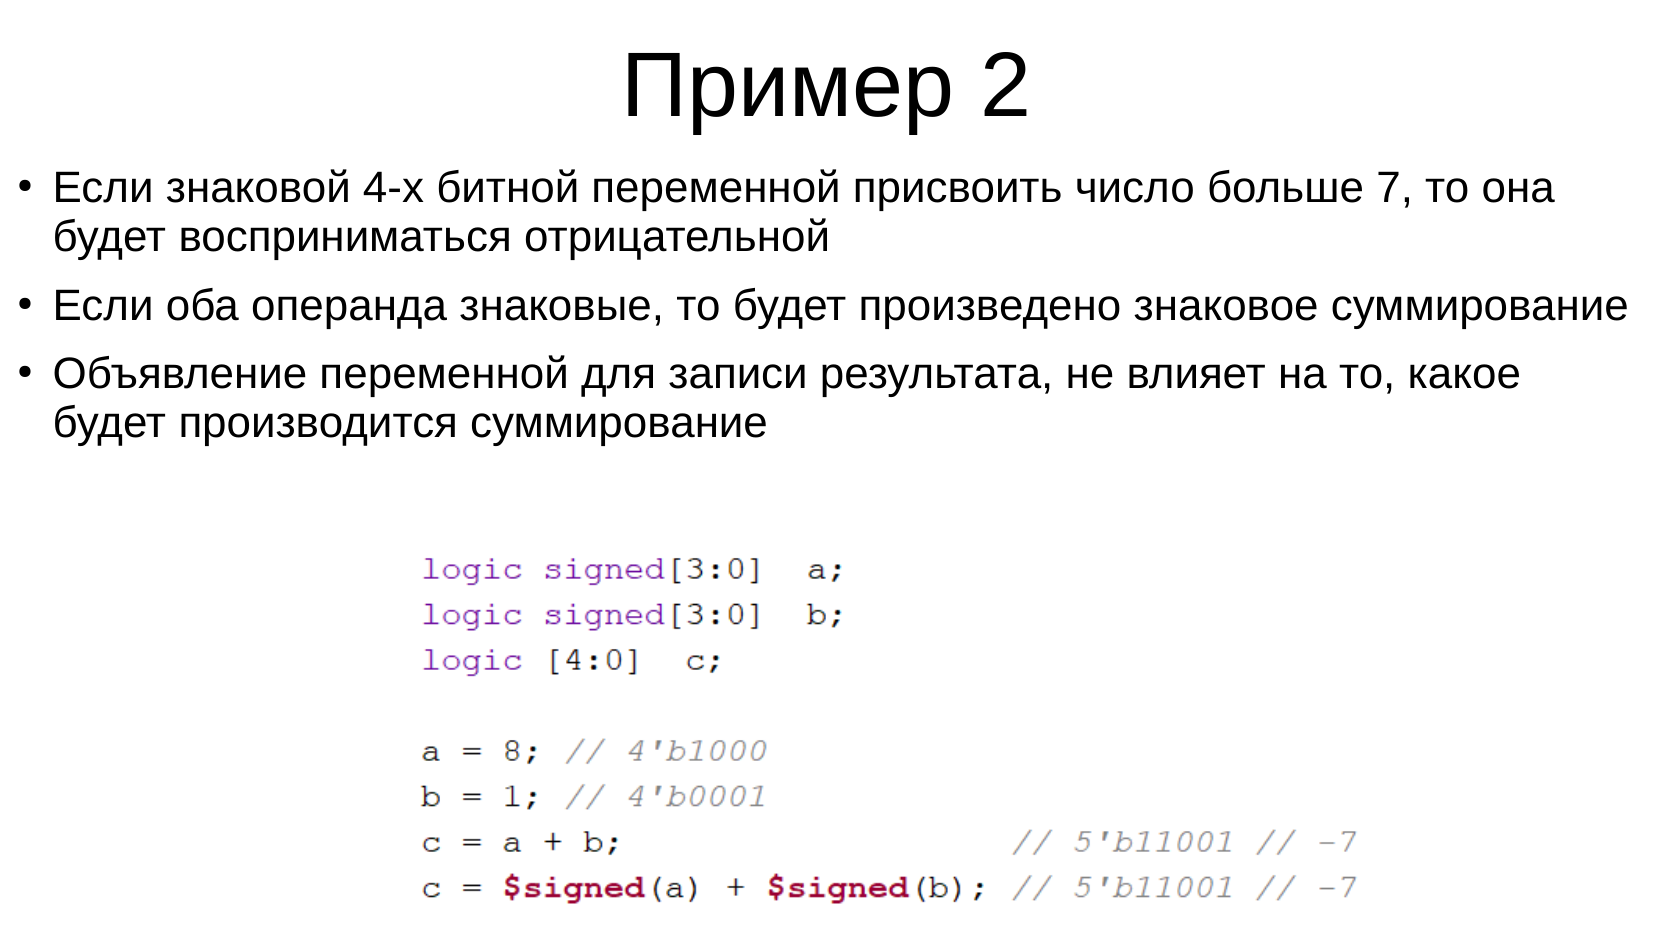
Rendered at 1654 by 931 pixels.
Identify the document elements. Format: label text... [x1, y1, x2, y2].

picture [390, 524, 1376, 921]
title Пример 2 [82, 7, 1571, 162]
list Если знаковой 4-х битной переменной присвоить число больше 7, то она будет восприниматься отрицательной Если оба операнда знаковые, то будет произведено знаковое суммирование Объявление переменной для записи результата, не влияет на то, какое будет производится суммирование [5, 162, 1636, 498]
